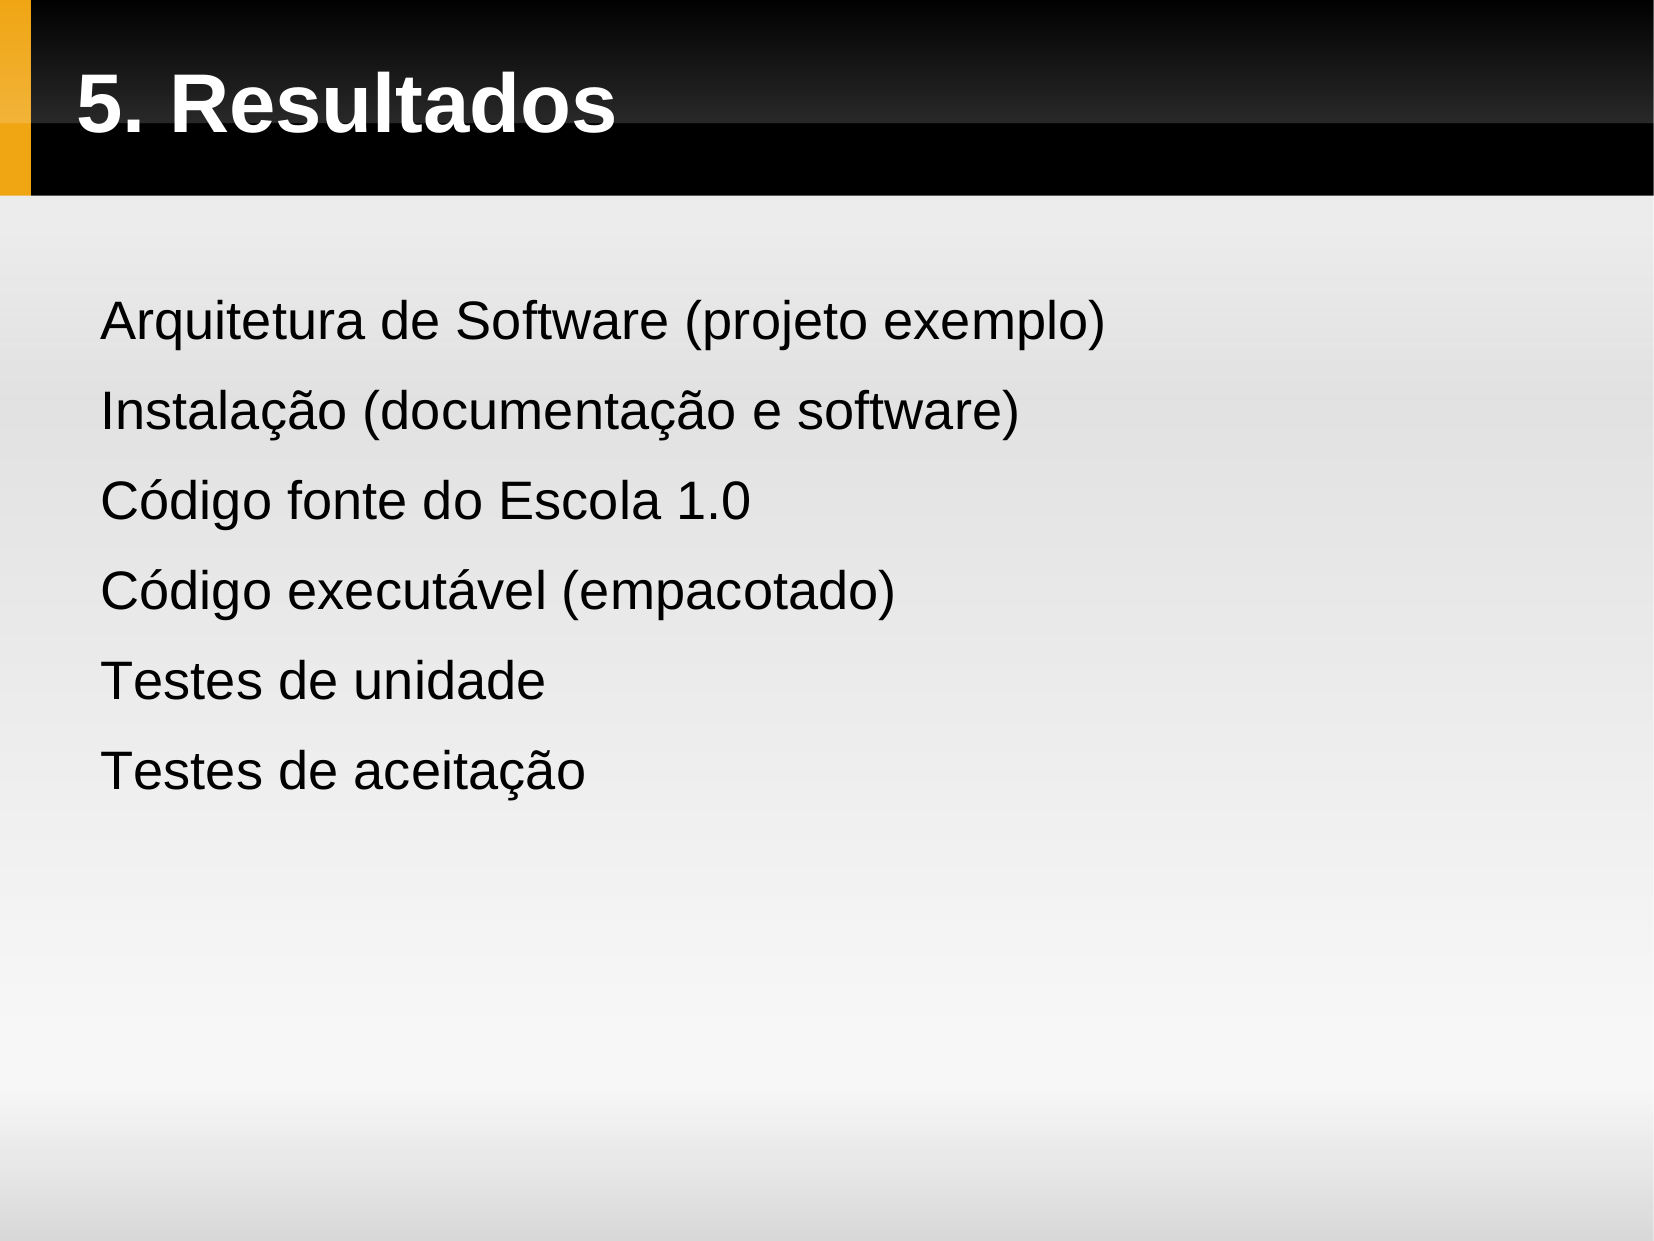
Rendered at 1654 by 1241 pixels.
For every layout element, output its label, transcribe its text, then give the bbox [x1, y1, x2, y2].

list Arquitetura de Software (projeto exemplo) Instalação (documentação e software) Código fonte do Escola 1.0 Código executável (empacotado) Testes de unidade Testes de aceitação [82, 290, 1571, 1109]
picture [0, 0, 1654, 1241]
title 5. Resultados [76, 0, 1565, 208]
